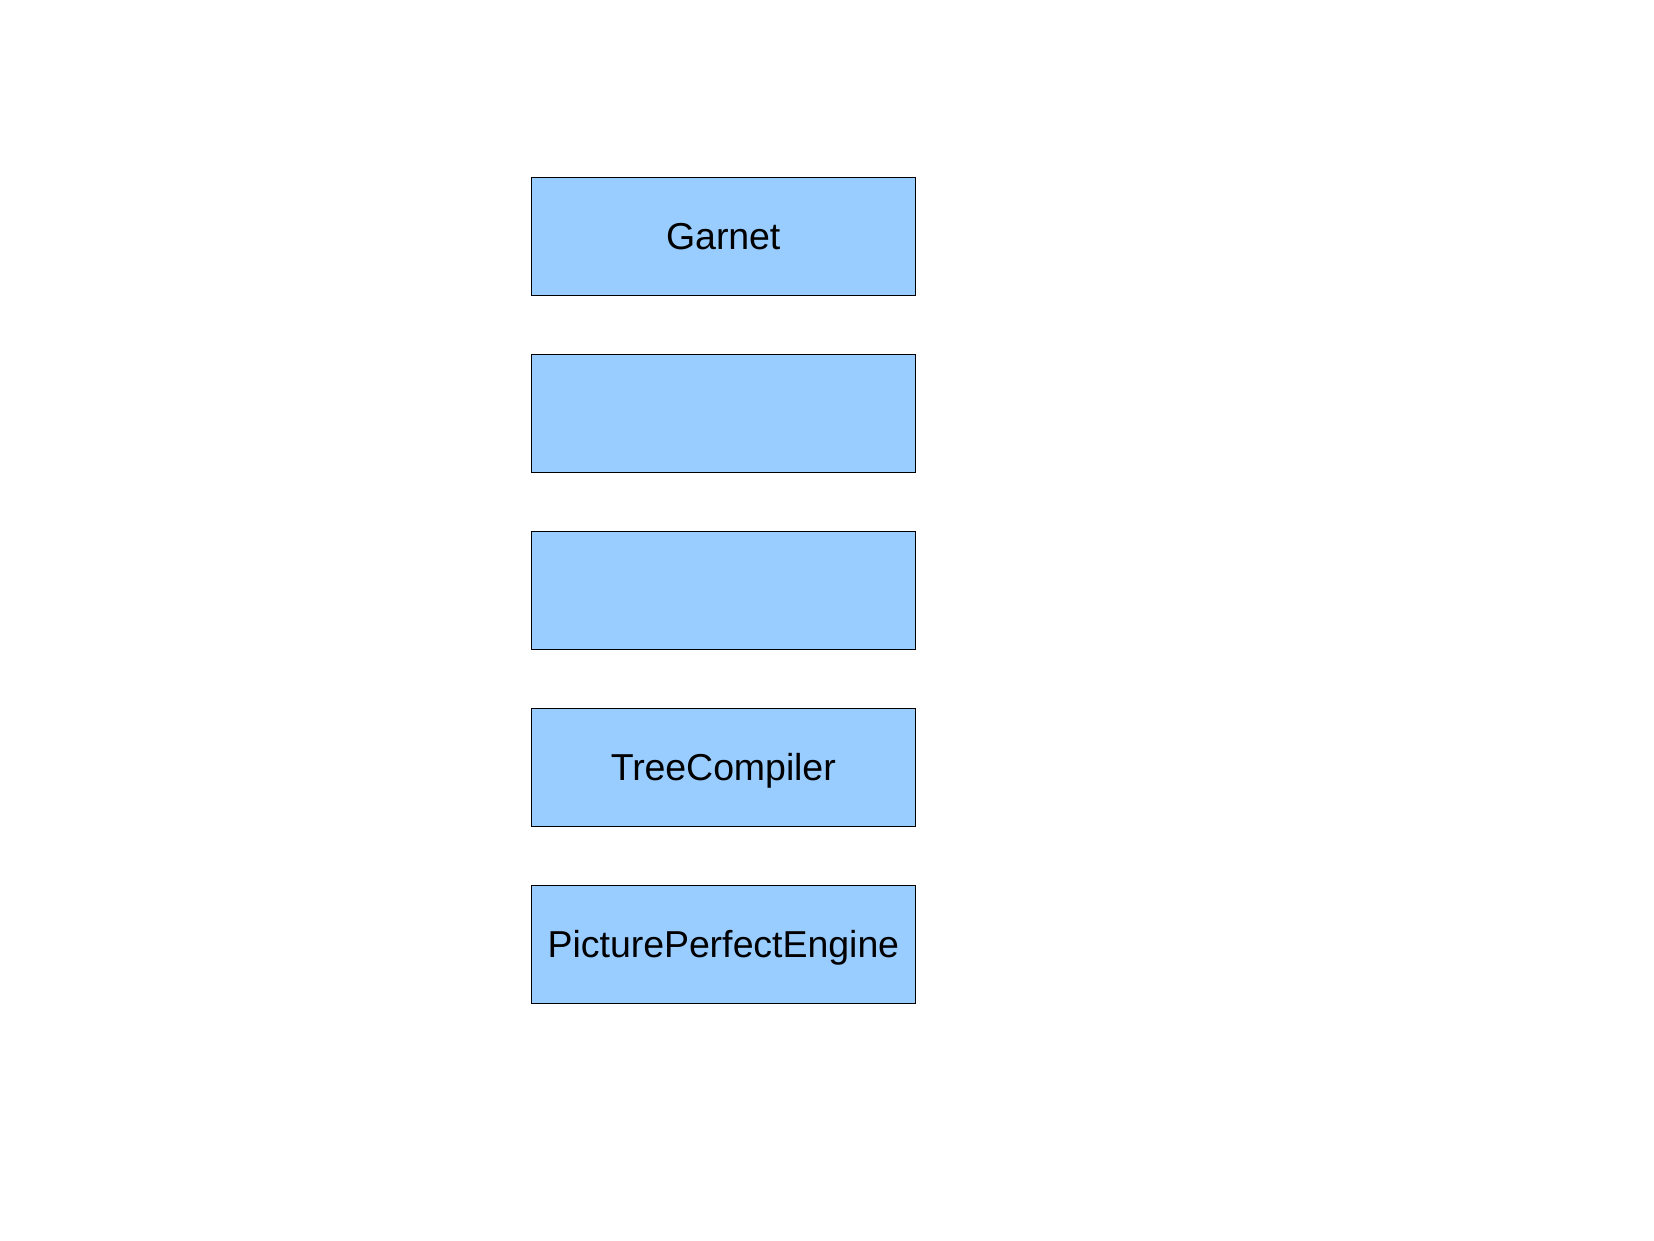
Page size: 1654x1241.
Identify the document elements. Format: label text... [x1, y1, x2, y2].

text_box [531, 531, 916, 650]
text_box Garnet [531, 177, 916, 296]
text_box PicturePerfectEngine [531, 885, 916, 1004]
text_box TreeCompiler [531, 708, 916, 827]
text_box [531, 354, 916, 473]
